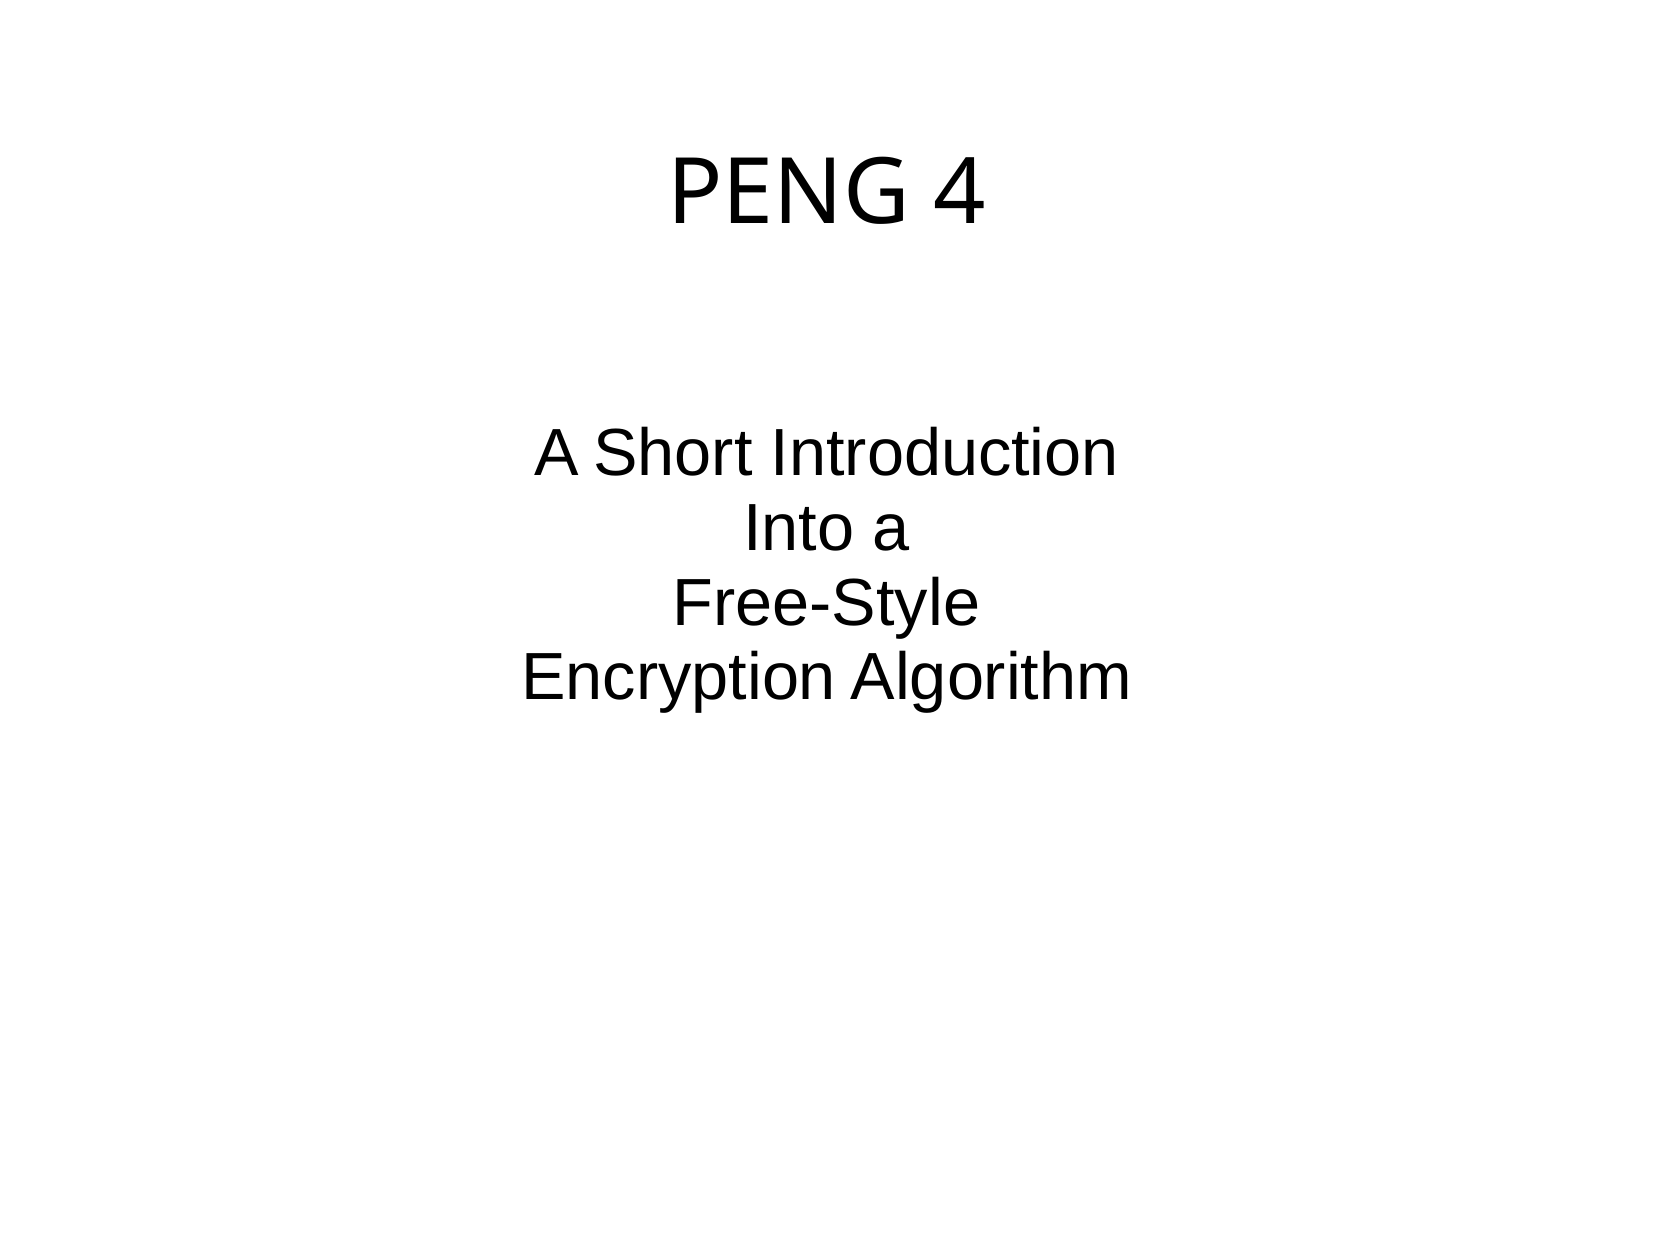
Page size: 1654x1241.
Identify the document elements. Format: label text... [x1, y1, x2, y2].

subtitle A Short Introduction Into a Free-Style Encryption Algorithm [82, 84, 1571, 1045]
